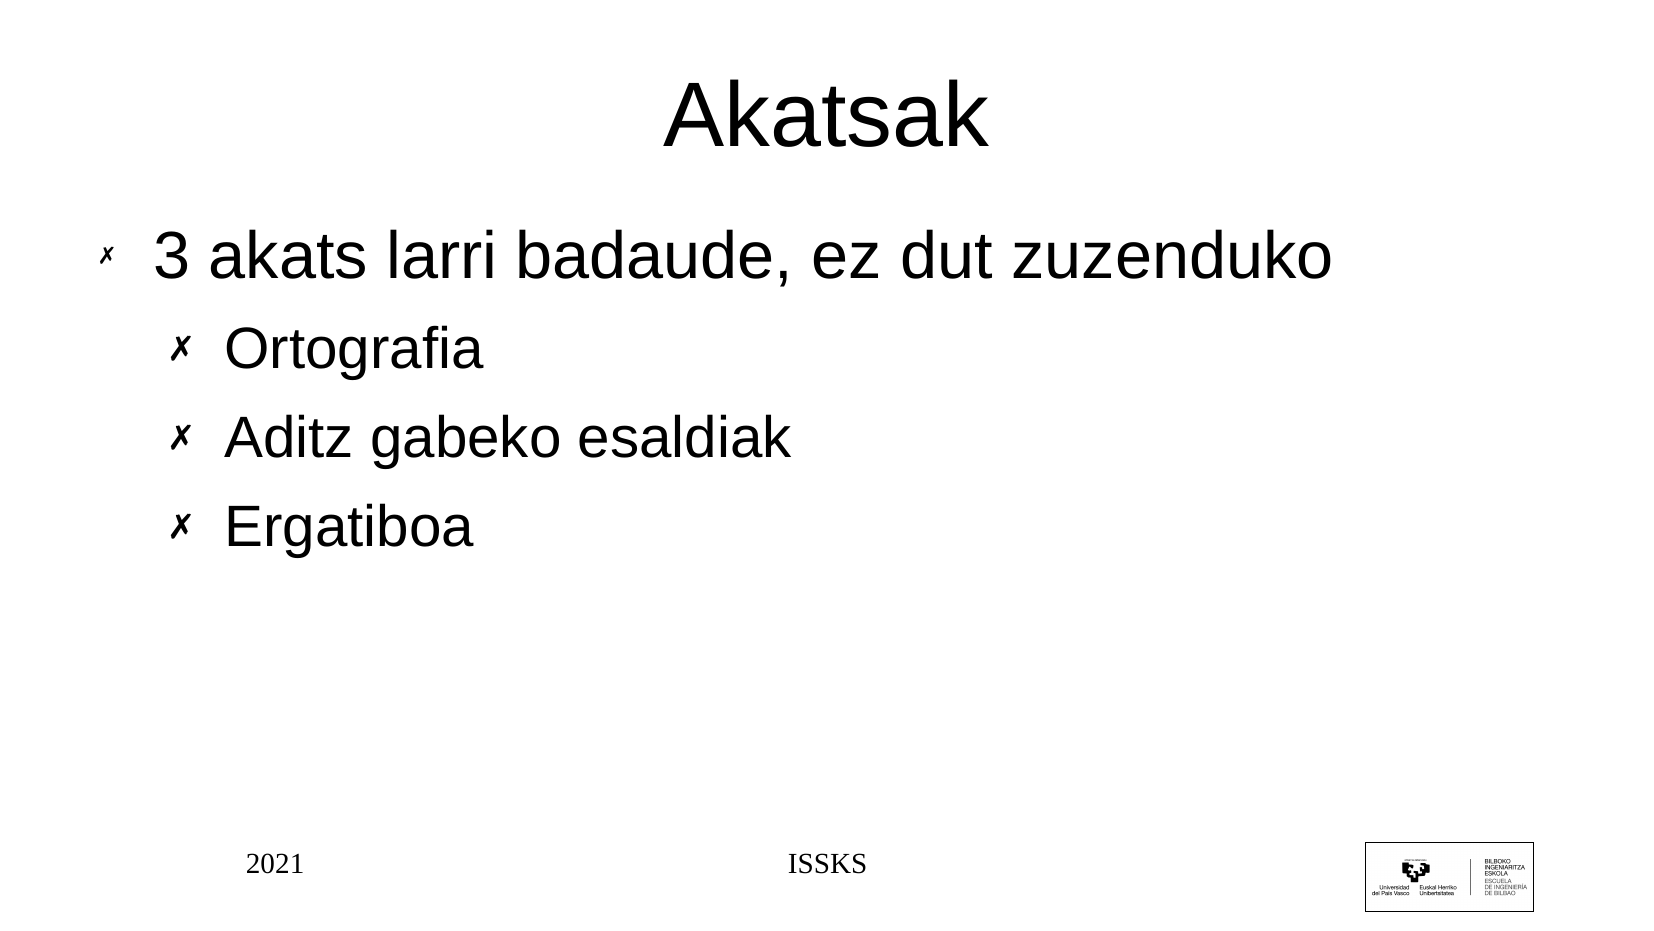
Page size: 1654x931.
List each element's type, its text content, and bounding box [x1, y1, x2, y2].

picture [1366, 843, 1533, 911]
list 3 akats larri badaude, ez dut zuzenduko Ortografia Aditz gabeko esaldiak Ergatiboa [82, 217, 1571, 758]
title Akatsak [82, 37, 1571, 193]
